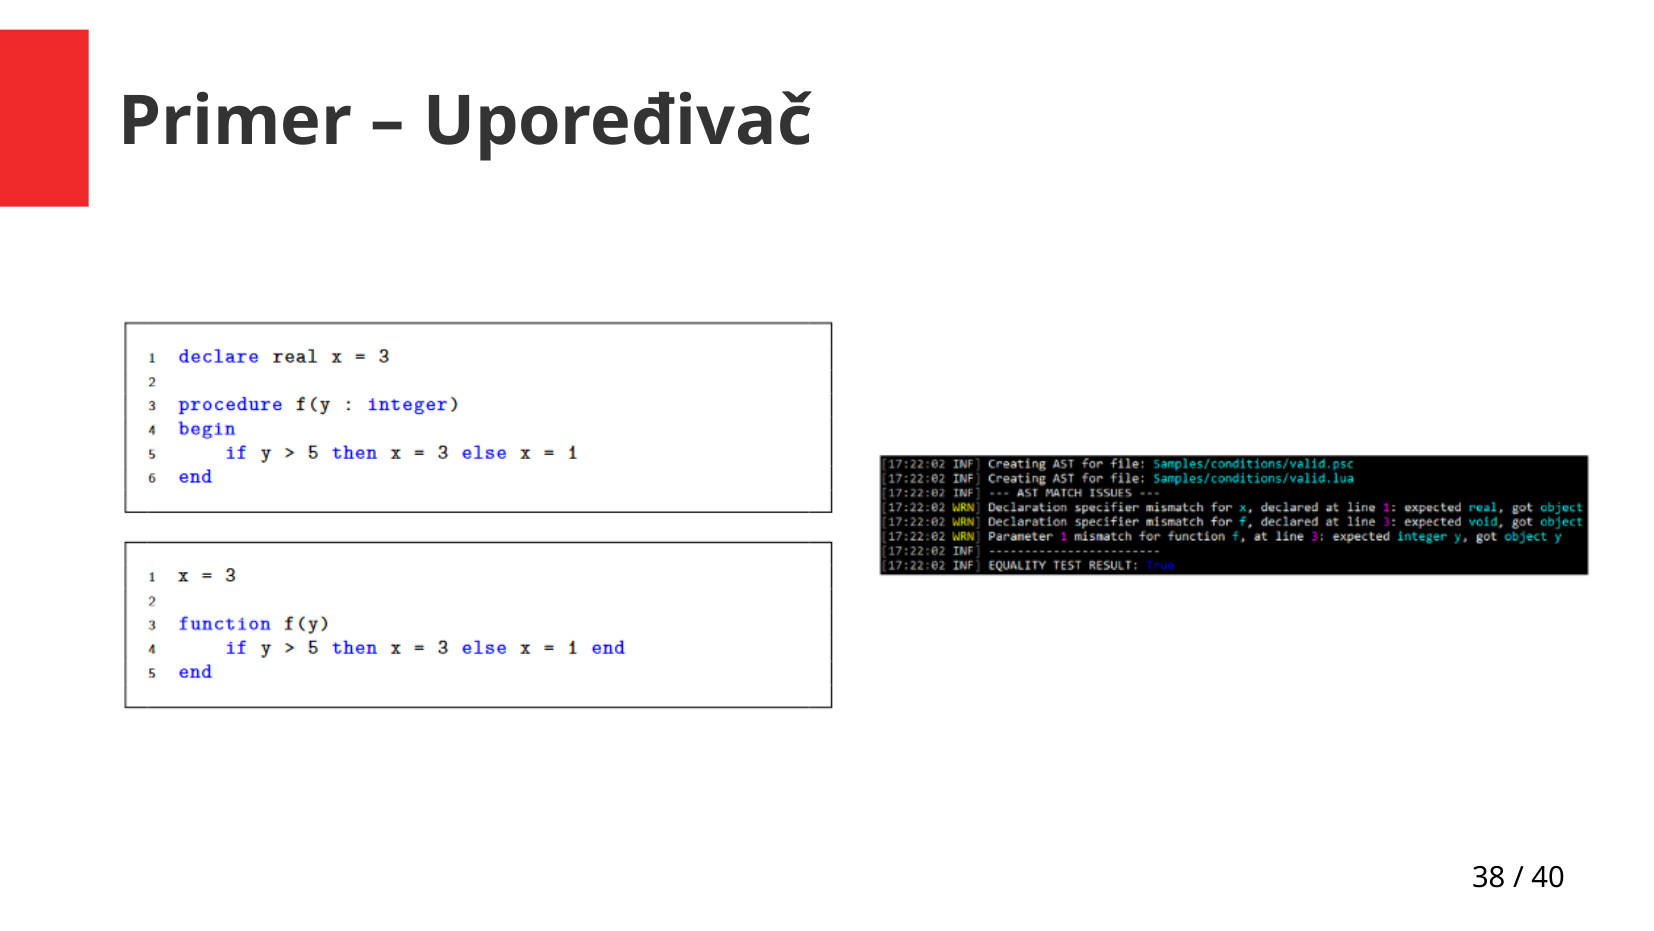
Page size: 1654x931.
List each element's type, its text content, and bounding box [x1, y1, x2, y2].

picture [874, 451, 1595, 582]
picture [118, 318, 839, 716]
title Primer – Upoređivač [118, 29, 1595, 207]
